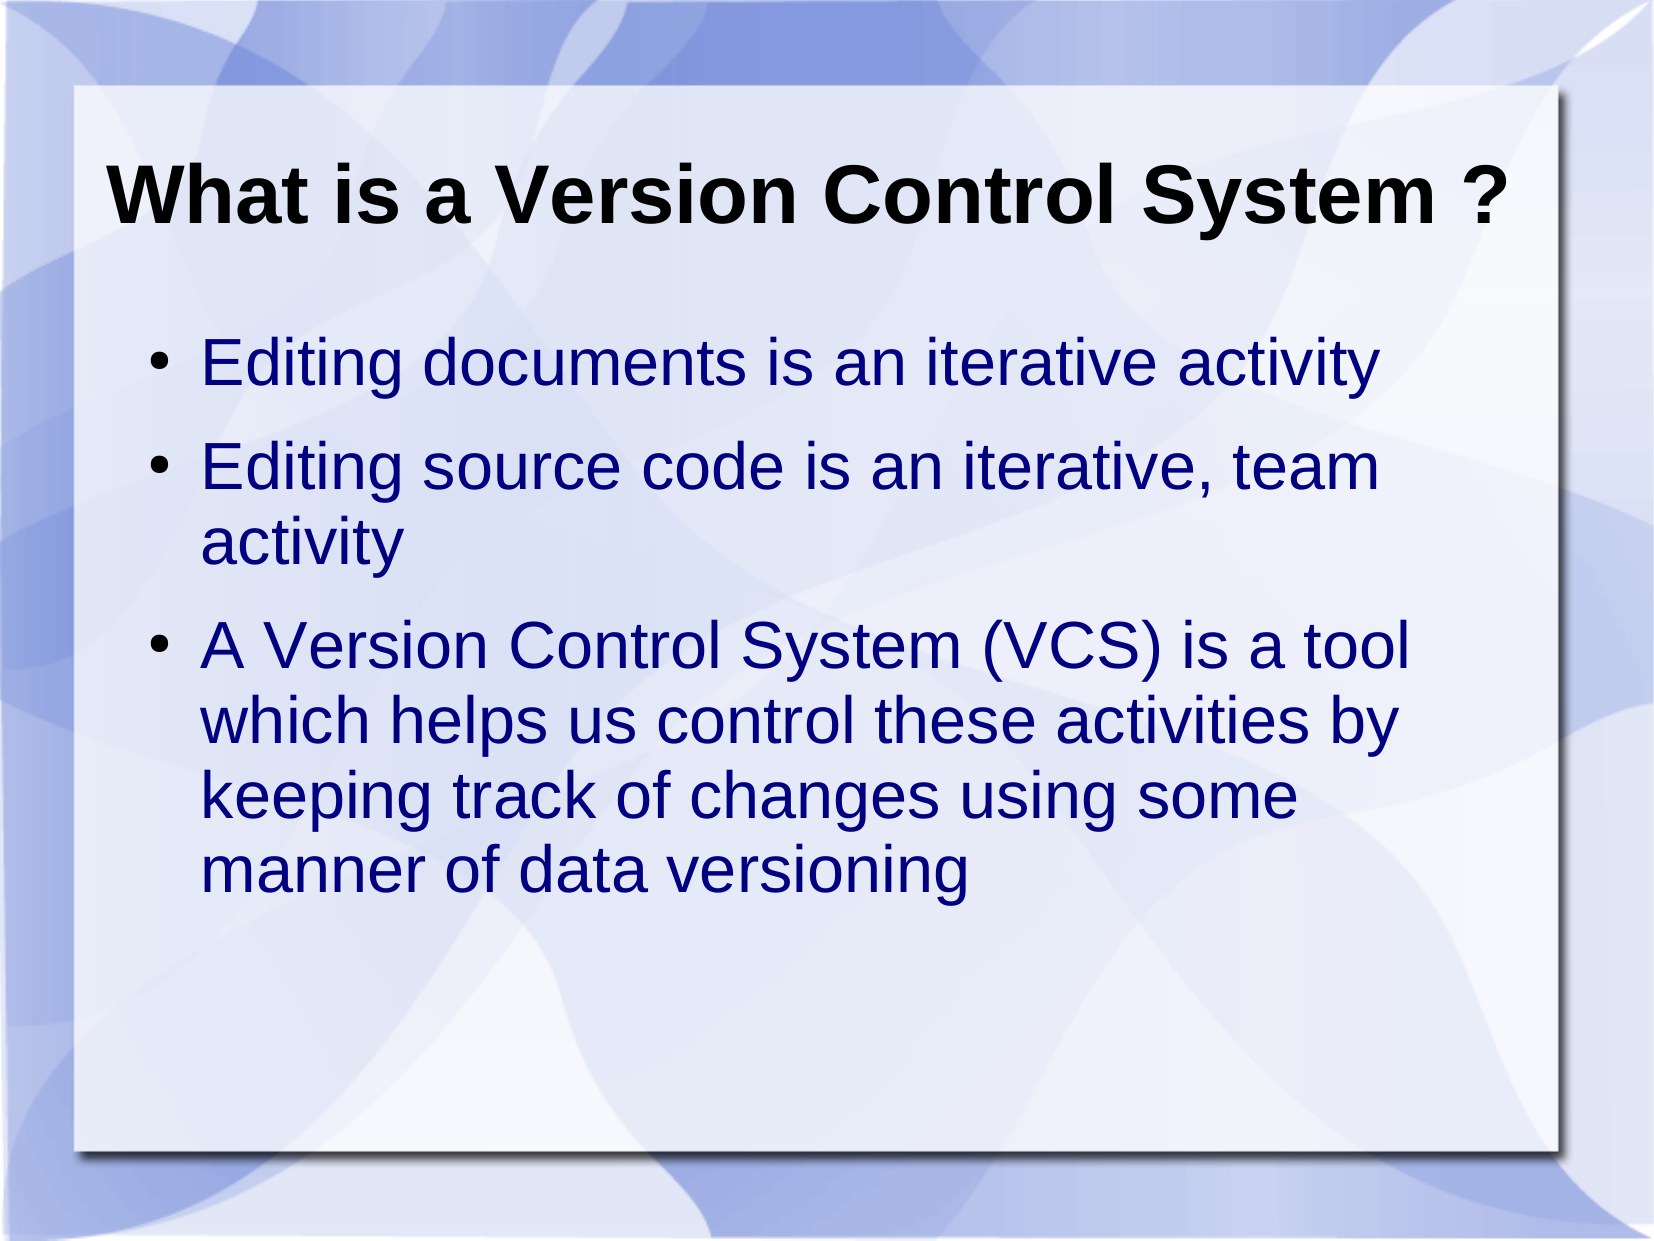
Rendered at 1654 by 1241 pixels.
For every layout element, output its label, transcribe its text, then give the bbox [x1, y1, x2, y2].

picture [0, 0, 1654, 1241]
list Editing documents is an iterative activity Editing source code is an iterative, team activity A Version Control System (VCS) is a tool which helps us control these activities by keeping track of changes using some manner of data versioning [129, 324, 1489, 960]
title What is a Version Control System ? [82, 90, 1536, 298]
